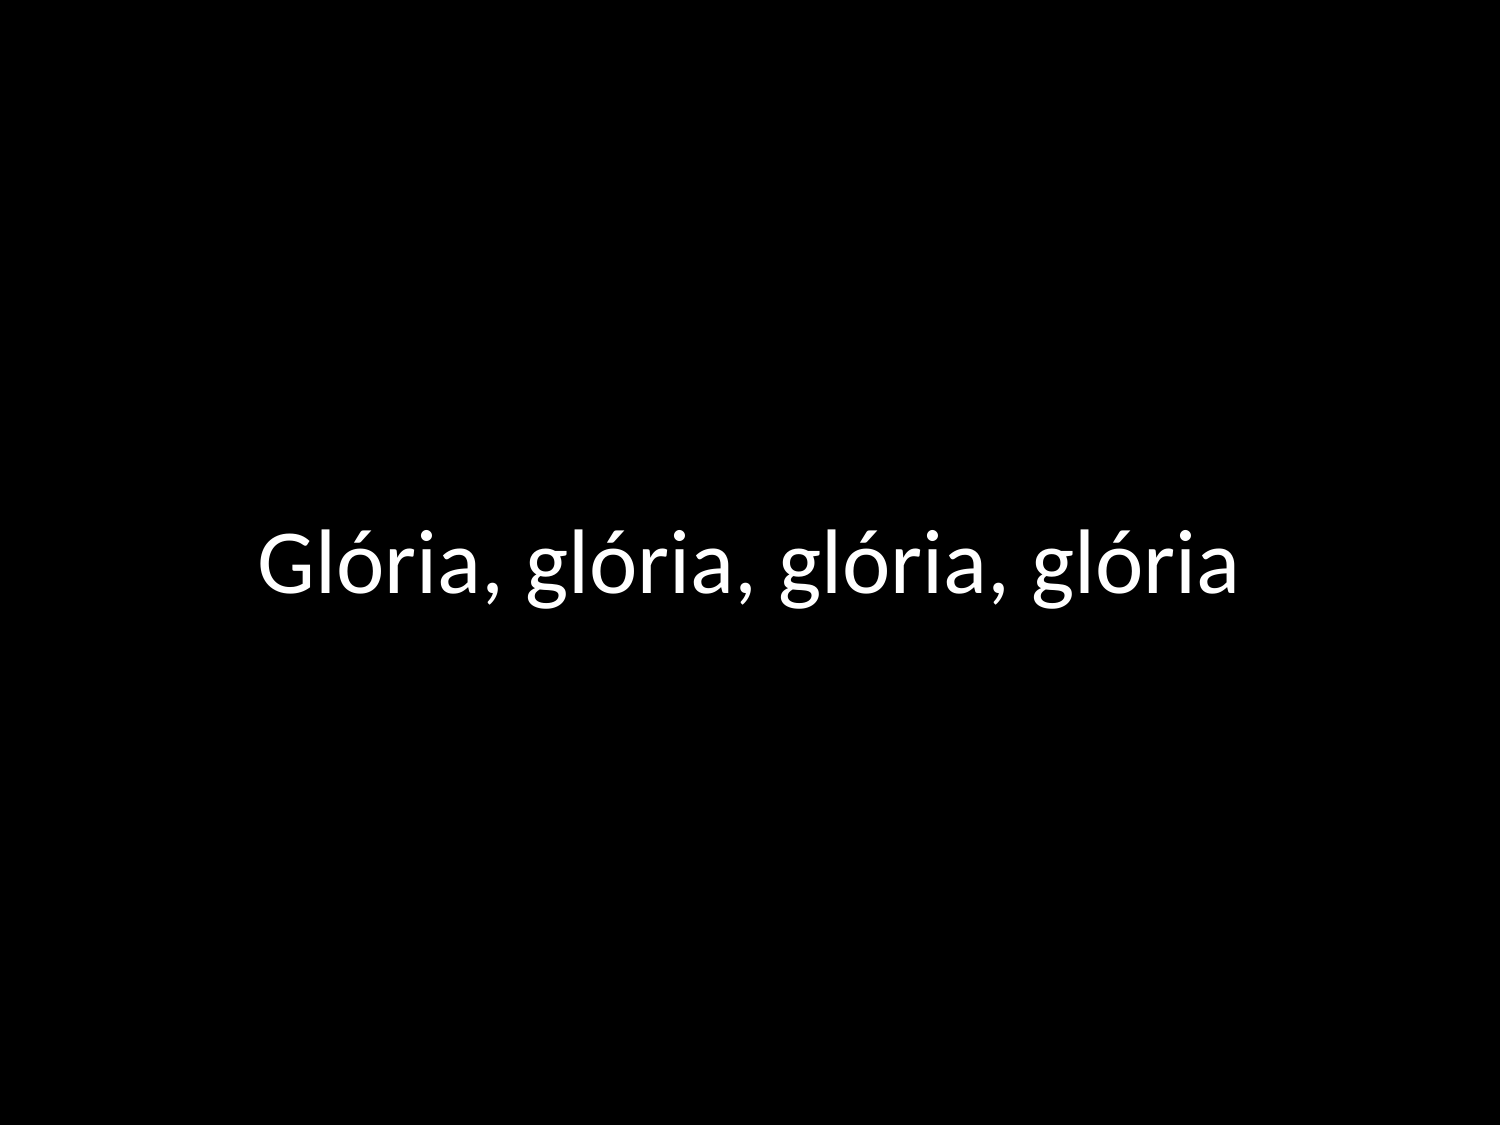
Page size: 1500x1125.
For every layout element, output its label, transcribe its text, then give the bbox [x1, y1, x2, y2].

title Glória, glória, glória, glória [46, 35, 1454, 1079]
